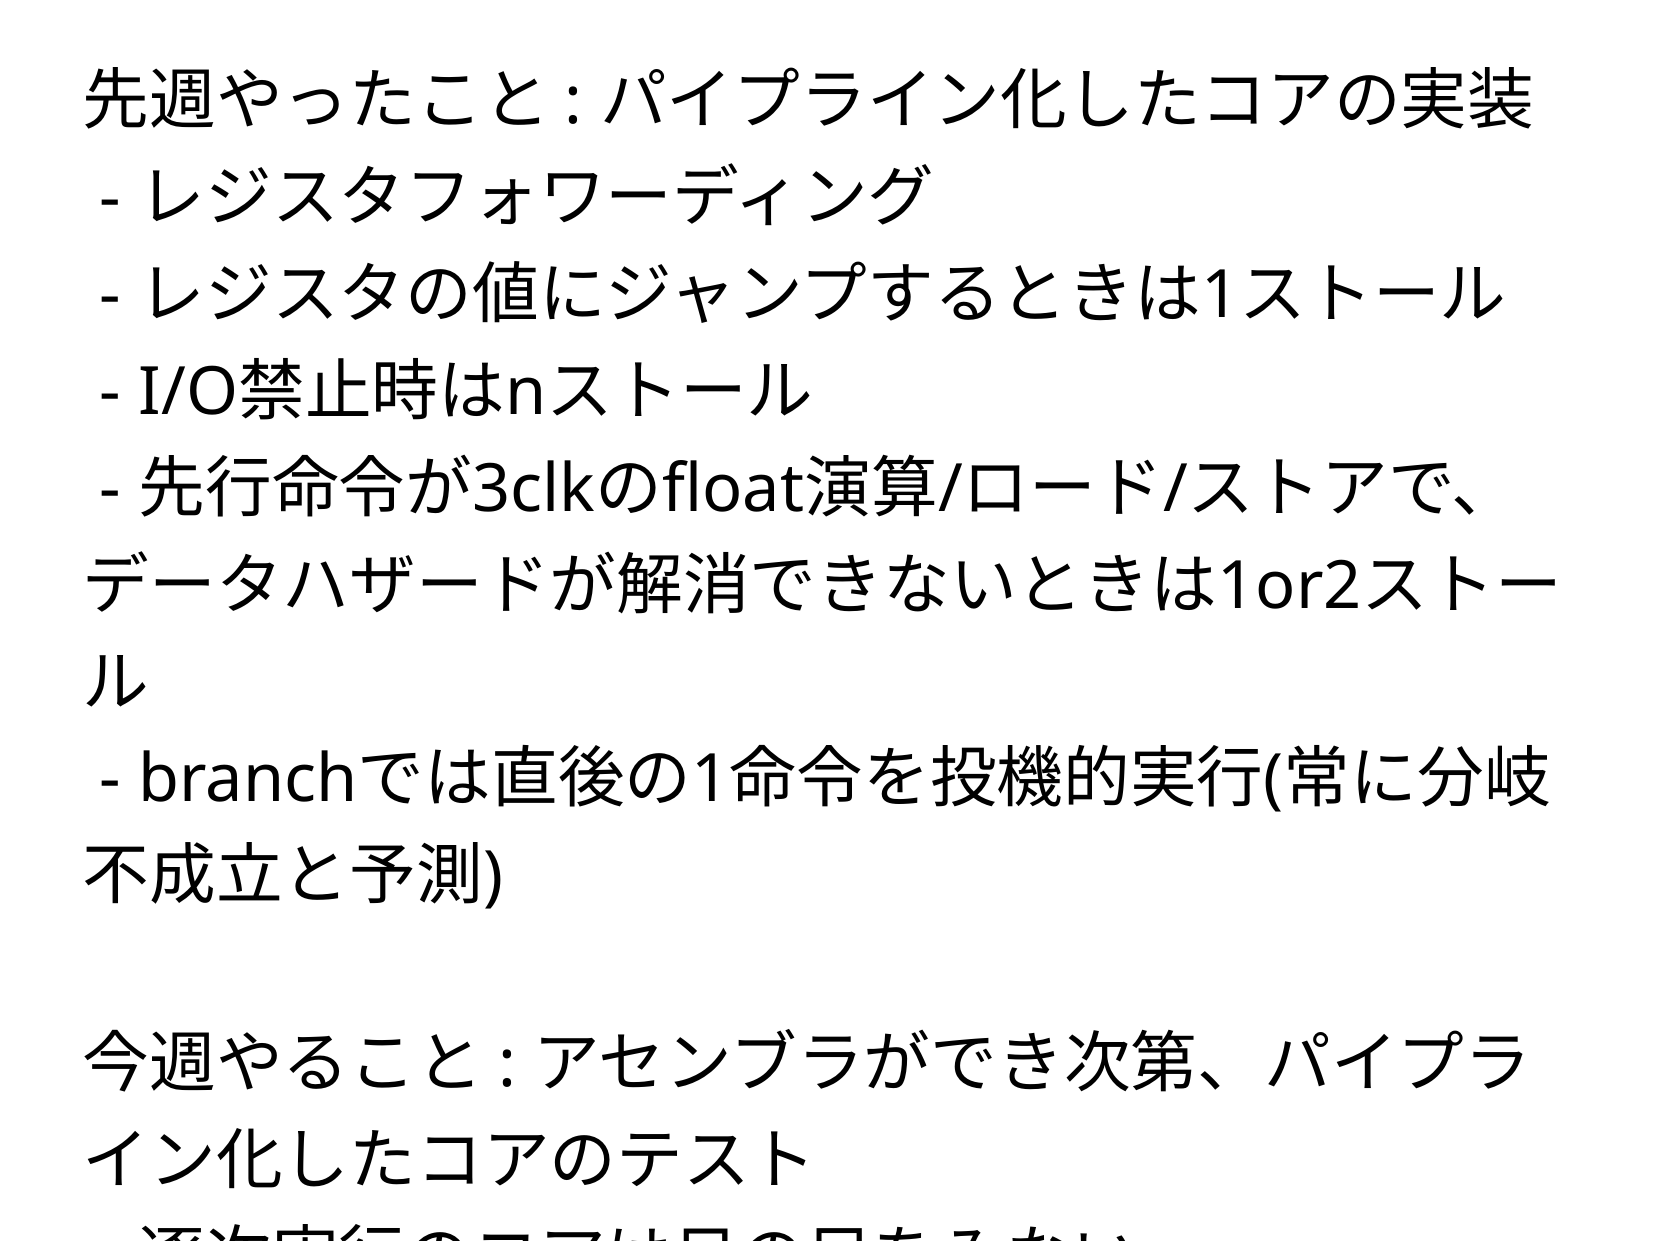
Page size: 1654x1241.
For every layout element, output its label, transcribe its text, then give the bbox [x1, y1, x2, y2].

subtitle コア 先週やったこと : パイプライン化したコアの実装 - レジスタフォワーディング - レジスタの値にジャンプするときは1ストール - I/O禁止時はnストール - 先行命令が3clkのfloat演算/ロード/ストアで、 データハザードが解消できないときは1or2ストール - branchでは直後の1命令を投機的実行(常に分岐不成立と予測) 今週やること : アセンブラができ次第、パイプライン化したコアのテスト - 逐次実行のコアは日の目をみない [82, 49, 1571, 1109]
